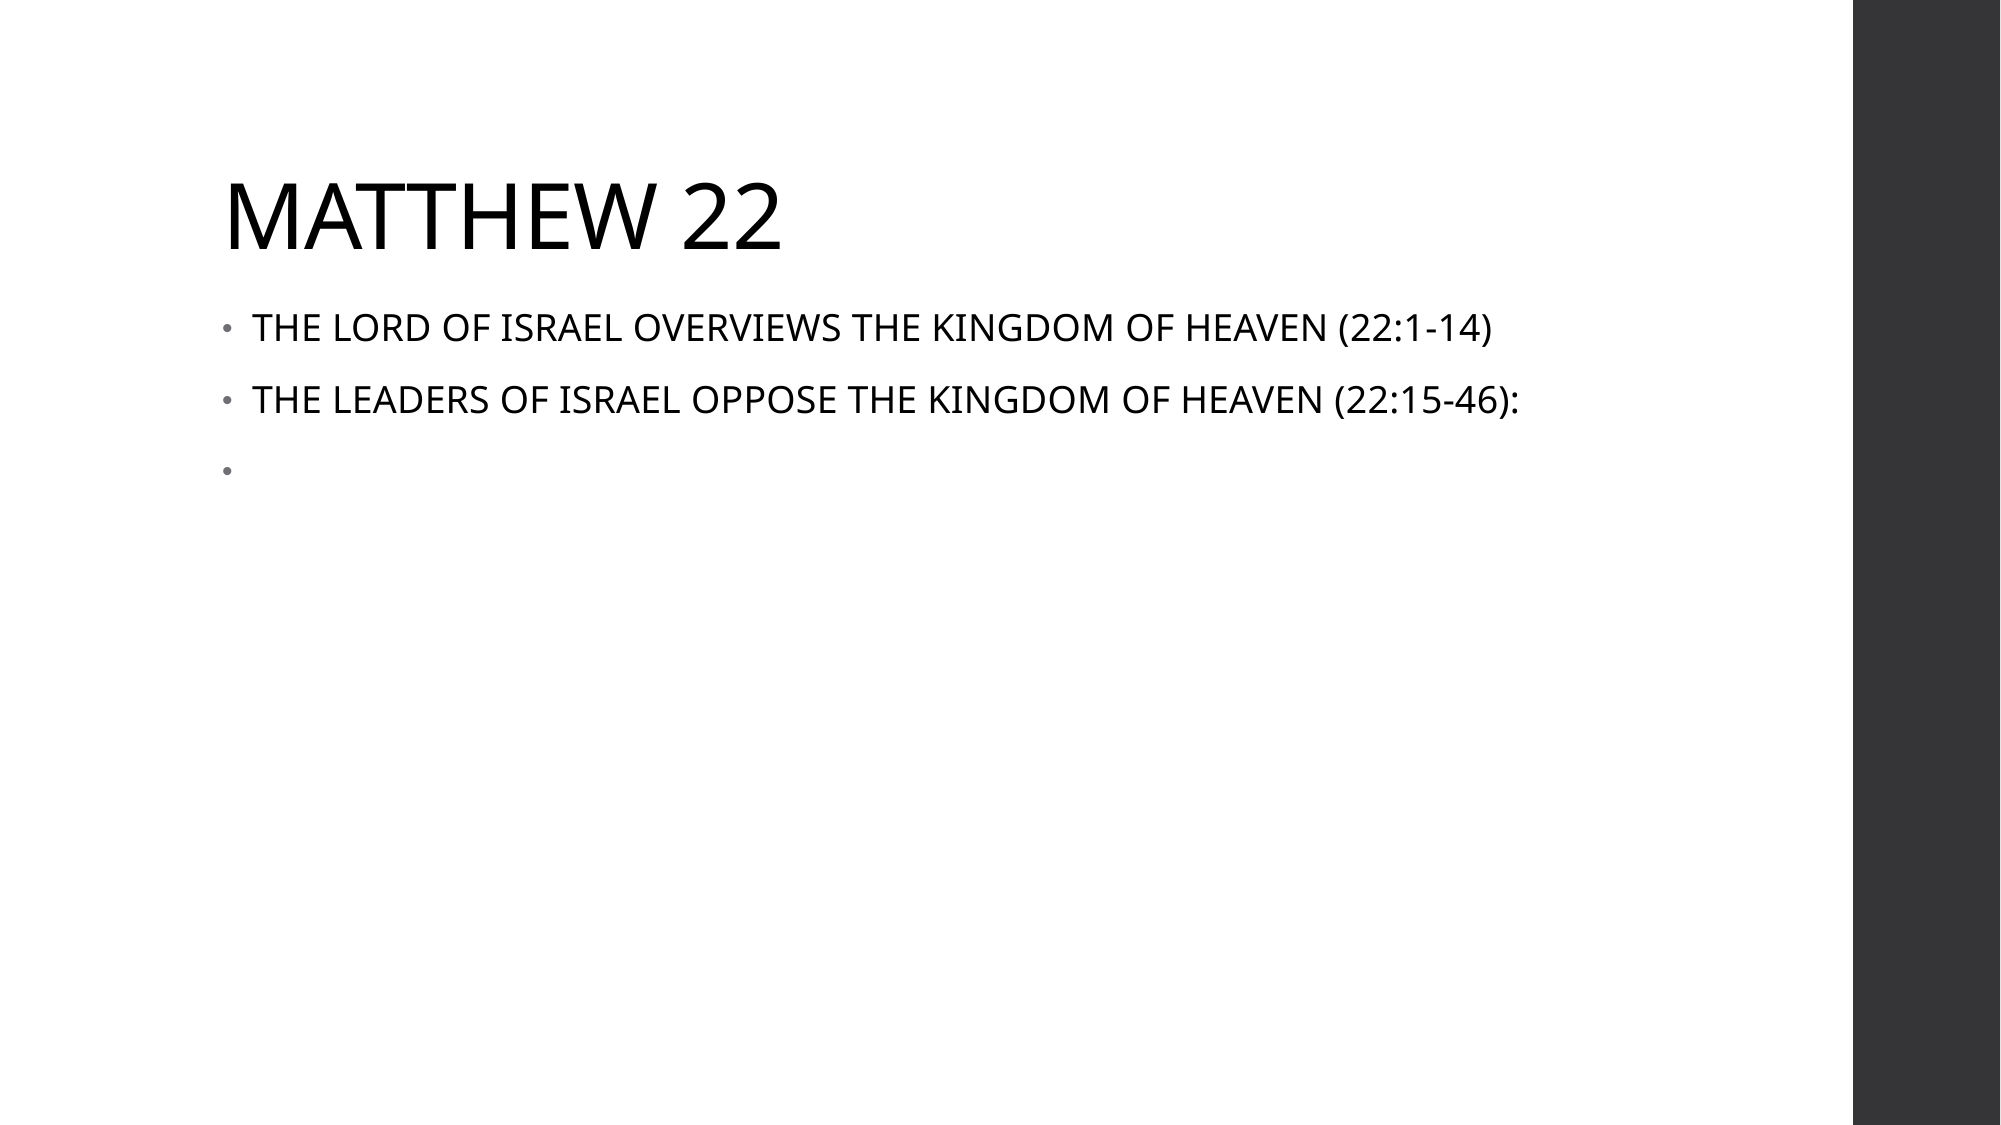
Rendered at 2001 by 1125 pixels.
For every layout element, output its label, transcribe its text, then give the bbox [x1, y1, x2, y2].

title MATTHEW 22 [206, 60, 1797, 278]
list THE LORD OF ISRAEL OVERVIEWS THE KINGDOM OF HEAVEN (22:1-14) THE LEADERS OF ISRAEL OPPOSE THE KINGDOM OF HEAVEN (22:15-46): [206, 299, 1617, 1014]
